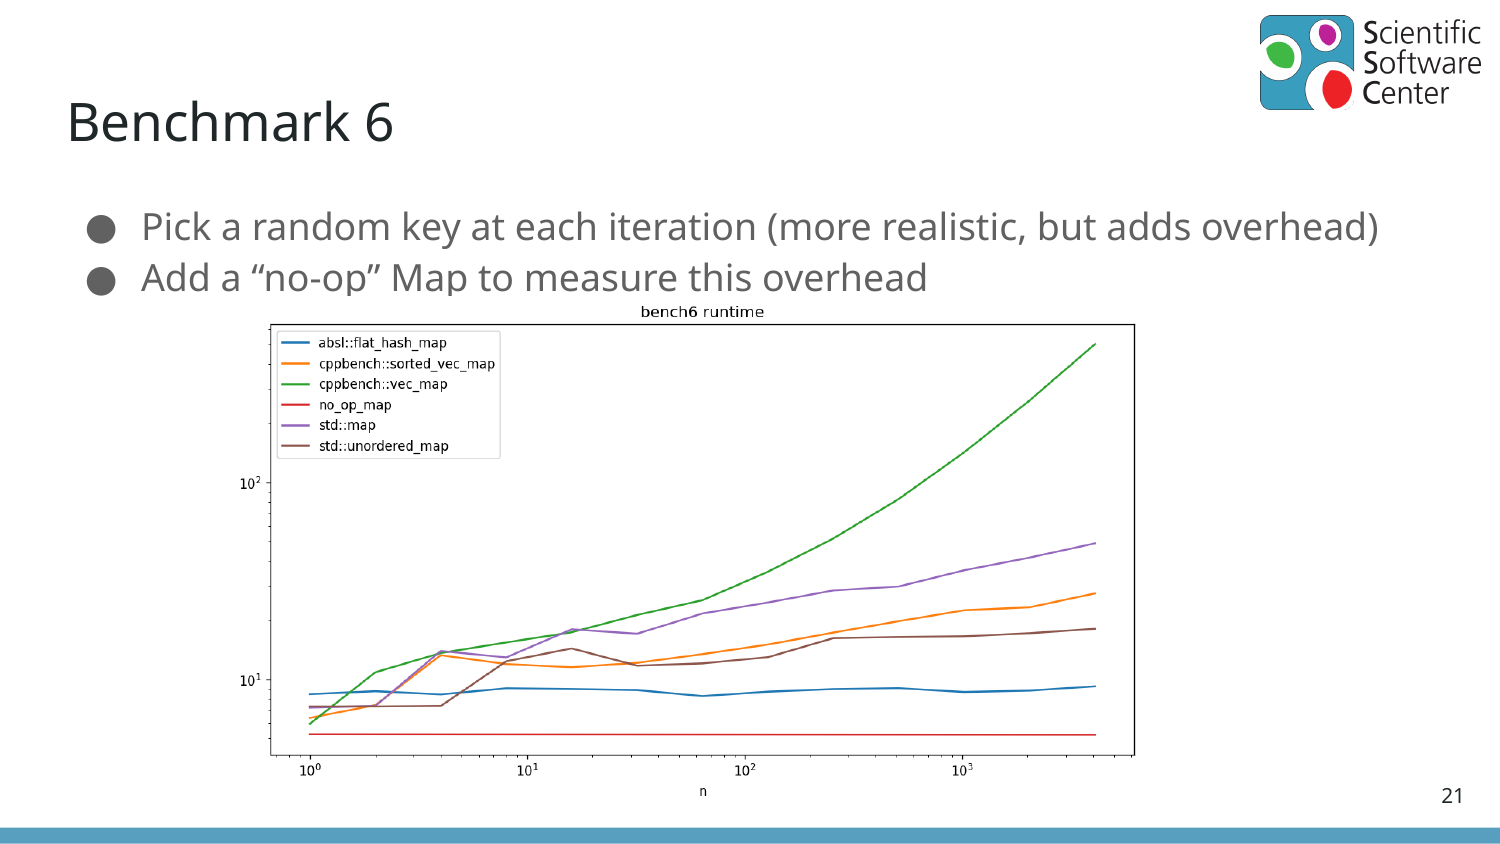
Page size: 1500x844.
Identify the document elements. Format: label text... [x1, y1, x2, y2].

list Pick a random key at each iteration (more realistic, but adds overhead) Add a “no-op” Map to measure this overhead [51, 180, 1449, 781]
title Benchmark 6 [51, 72, 1449, 167]
picture [229, 296, 1143, 807]
slide_number <number> [1389, 764, 1480, 830]
picture [1260, 15, 1481, 110]
